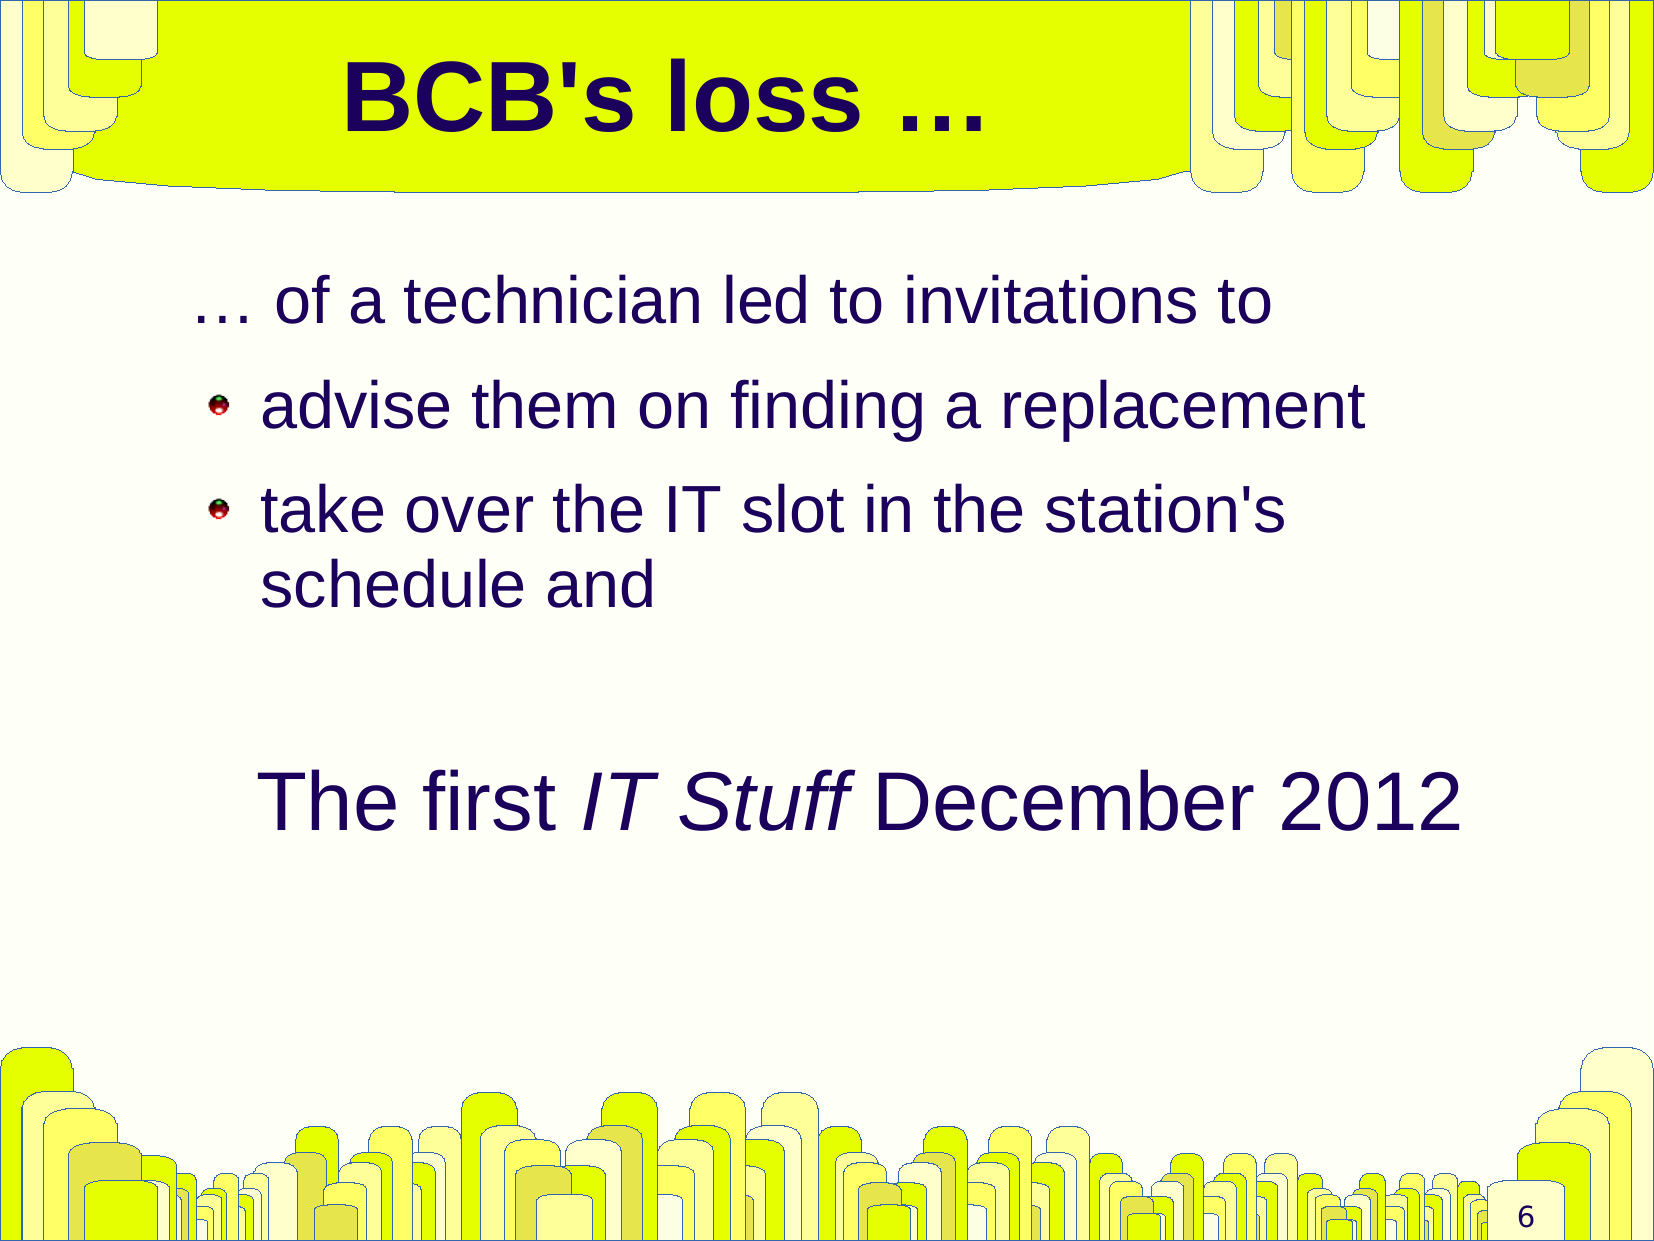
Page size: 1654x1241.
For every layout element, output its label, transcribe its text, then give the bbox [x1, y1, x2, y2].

title BCB's loss … [176, 22, 1158, 172]
list … of a technician led to invitations to advise them on finding a replacement take over the IT slot in the station's schedule and The first IT Stuff December 2012 [118, 263, 1531, 983]
